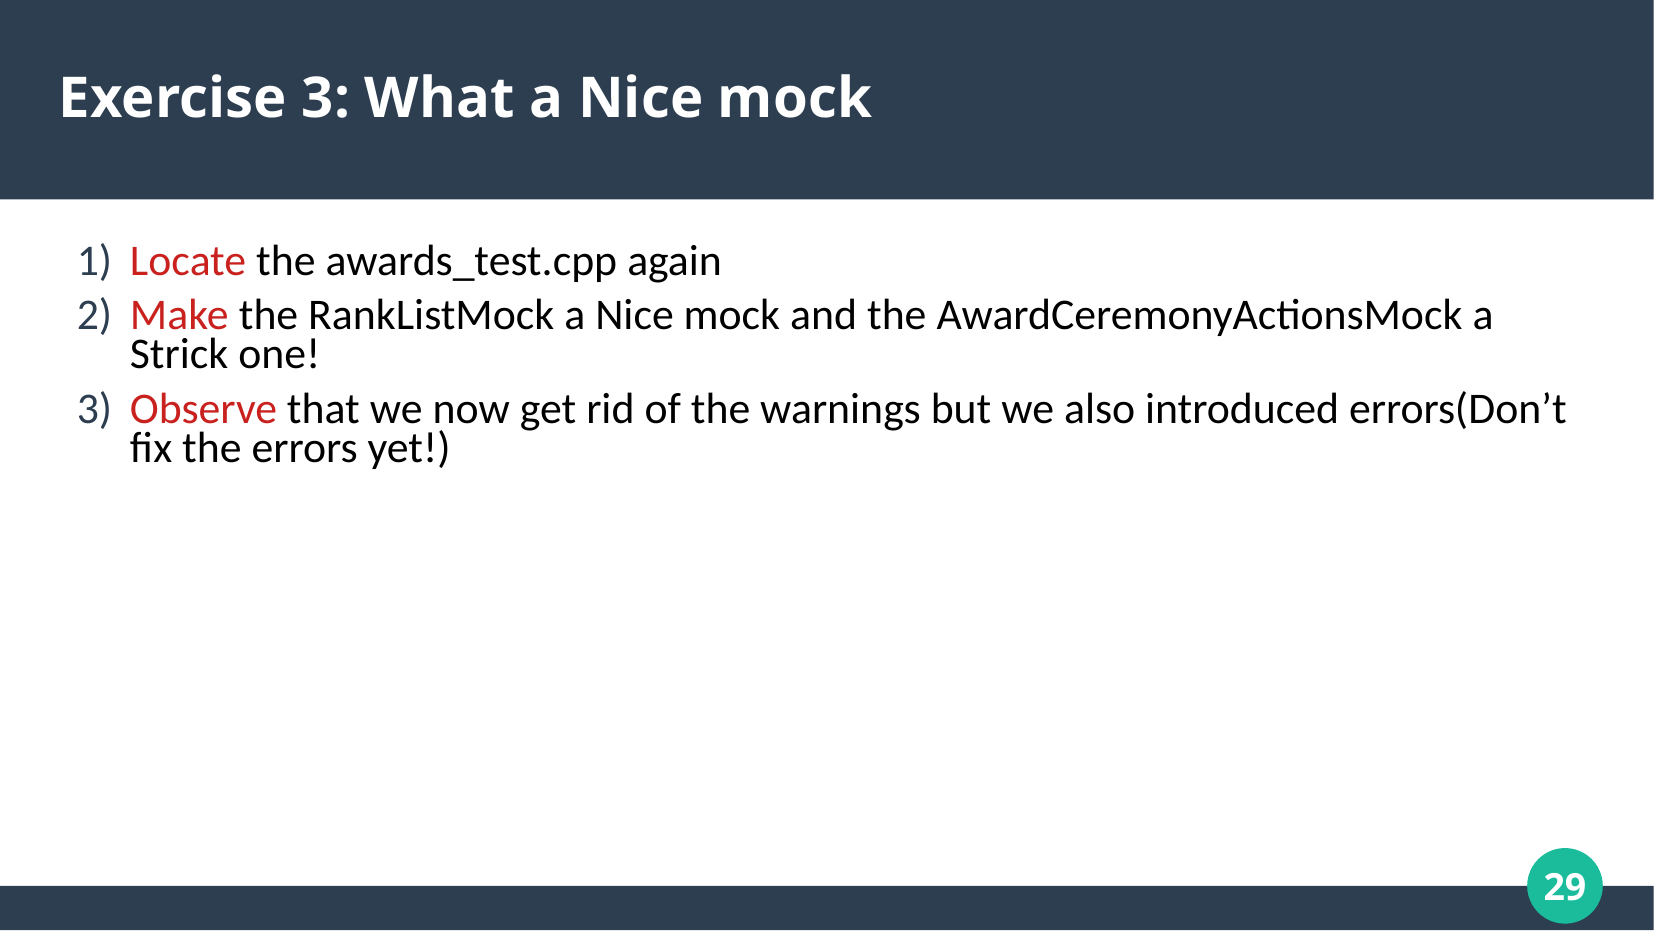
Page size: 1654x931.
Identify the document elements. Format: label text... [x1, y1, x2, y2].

list Locate the awards_test.cpp again Make the RankListMock a Nice mock and the AwardCeremonyActionsMock a Strick one! Observe that we now get rid of the warnings but we also introduced errors(Don’t fix the errors yet!) [59, 243, 1595, 864]
title Exercise 3: What a Nice mock [59, 37, 1595, 155]
